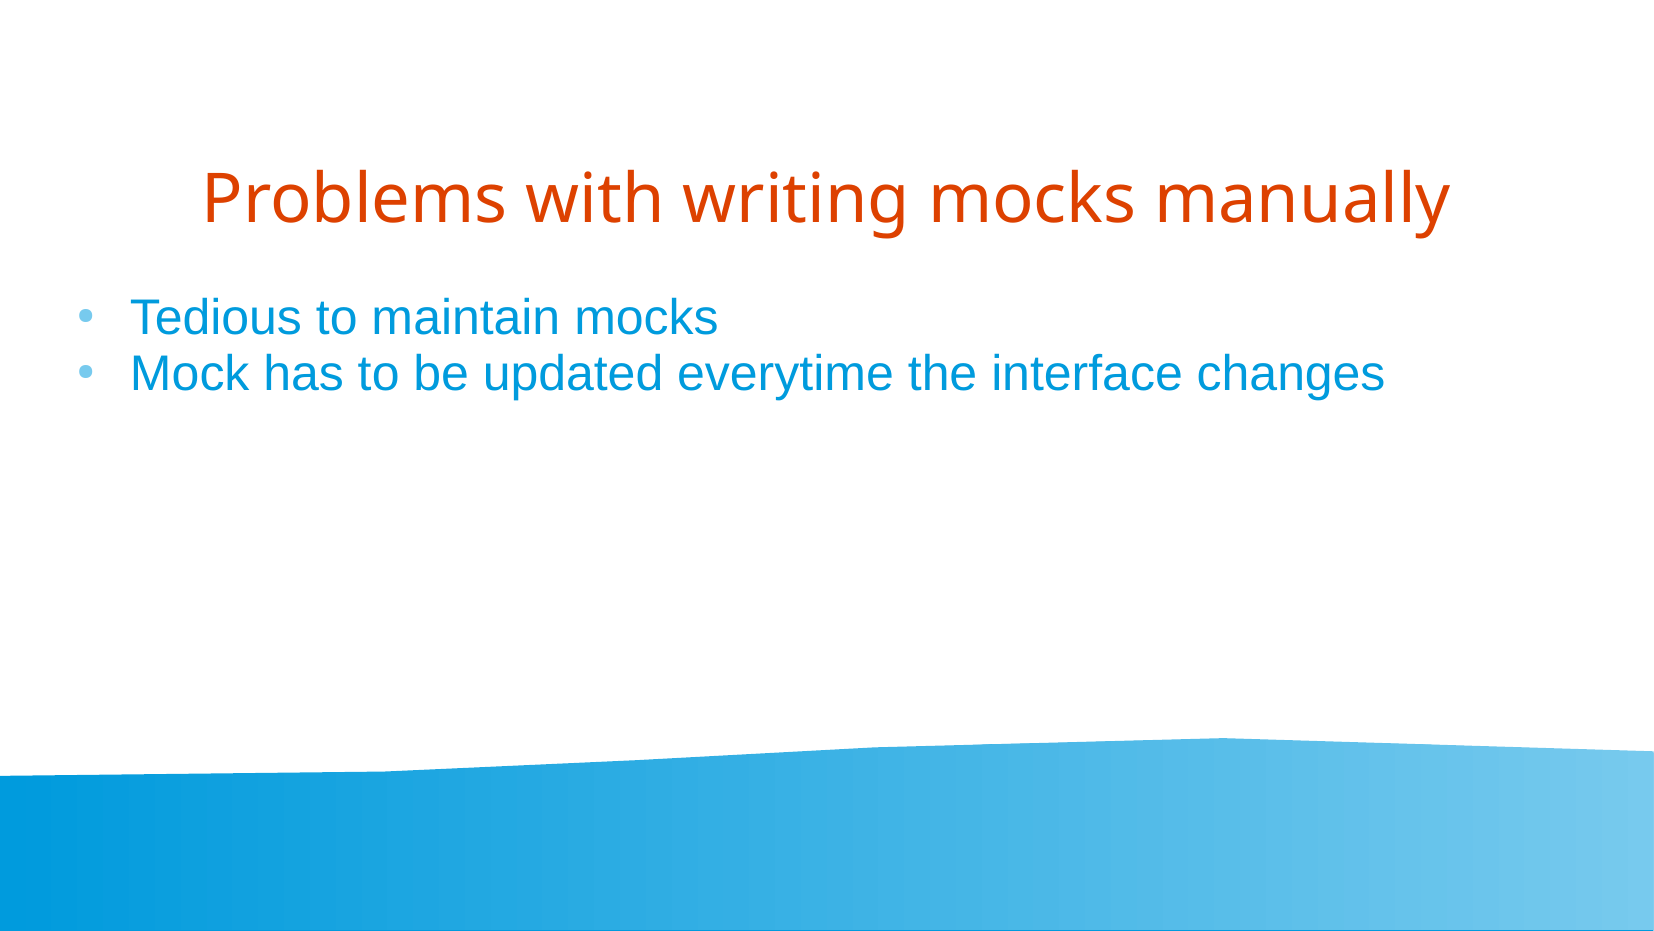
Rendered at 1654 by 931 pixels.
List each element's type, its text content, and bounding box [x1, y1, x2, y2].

title Problems with writing mocks manually [88, 108, 1565, 283]
list Tedious to maintain mocks Mock has to be updated everytime the interface changes [59, 289, 1595, 419]
